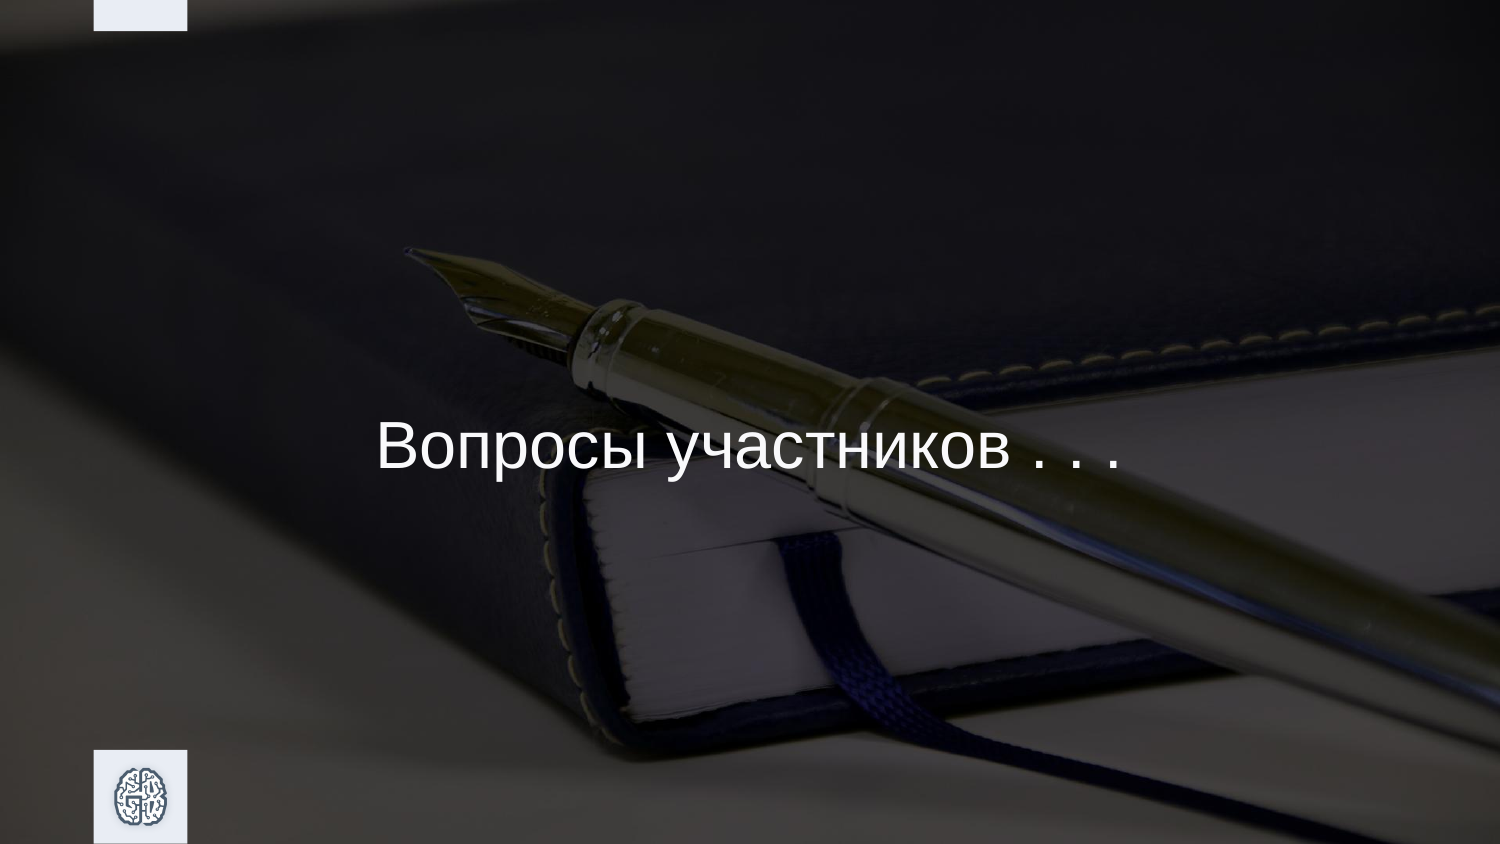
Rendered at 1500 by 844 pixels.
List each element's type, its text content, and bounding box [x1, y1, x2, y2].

text_box Вопросы участников . . . [187, 93, 1312, 750]
picture [106, 760, 175, 834]
picture [0, 0, 1500, 844]
